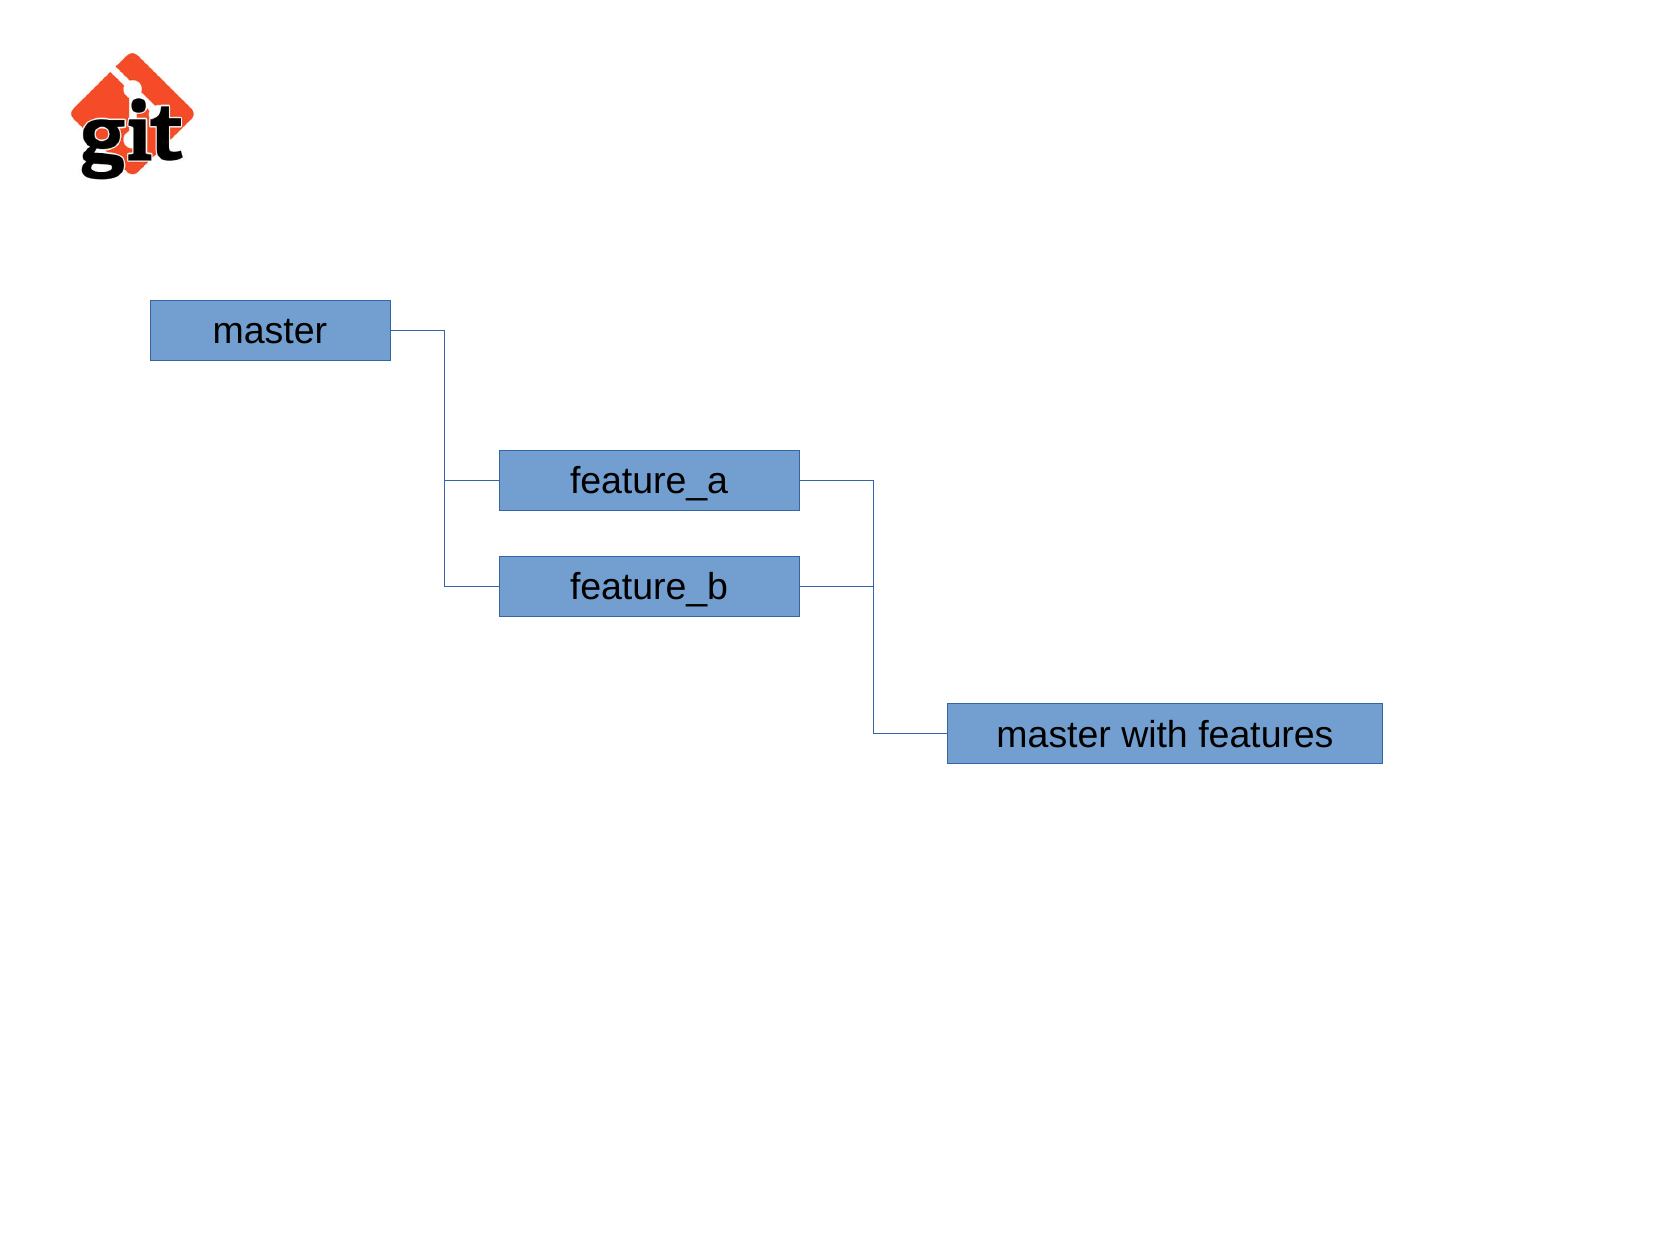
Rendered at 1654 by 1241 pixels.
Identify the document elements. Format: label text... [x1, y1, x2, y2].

text_box master with features [947, 703, 1383, 764]
text_box master [150, 300, 391, 361]
text_box feature_a [499, 450, 800, 511]
text_box feature_b [499, 556, 800, 617]
picture [68, 53, 196, 181]
